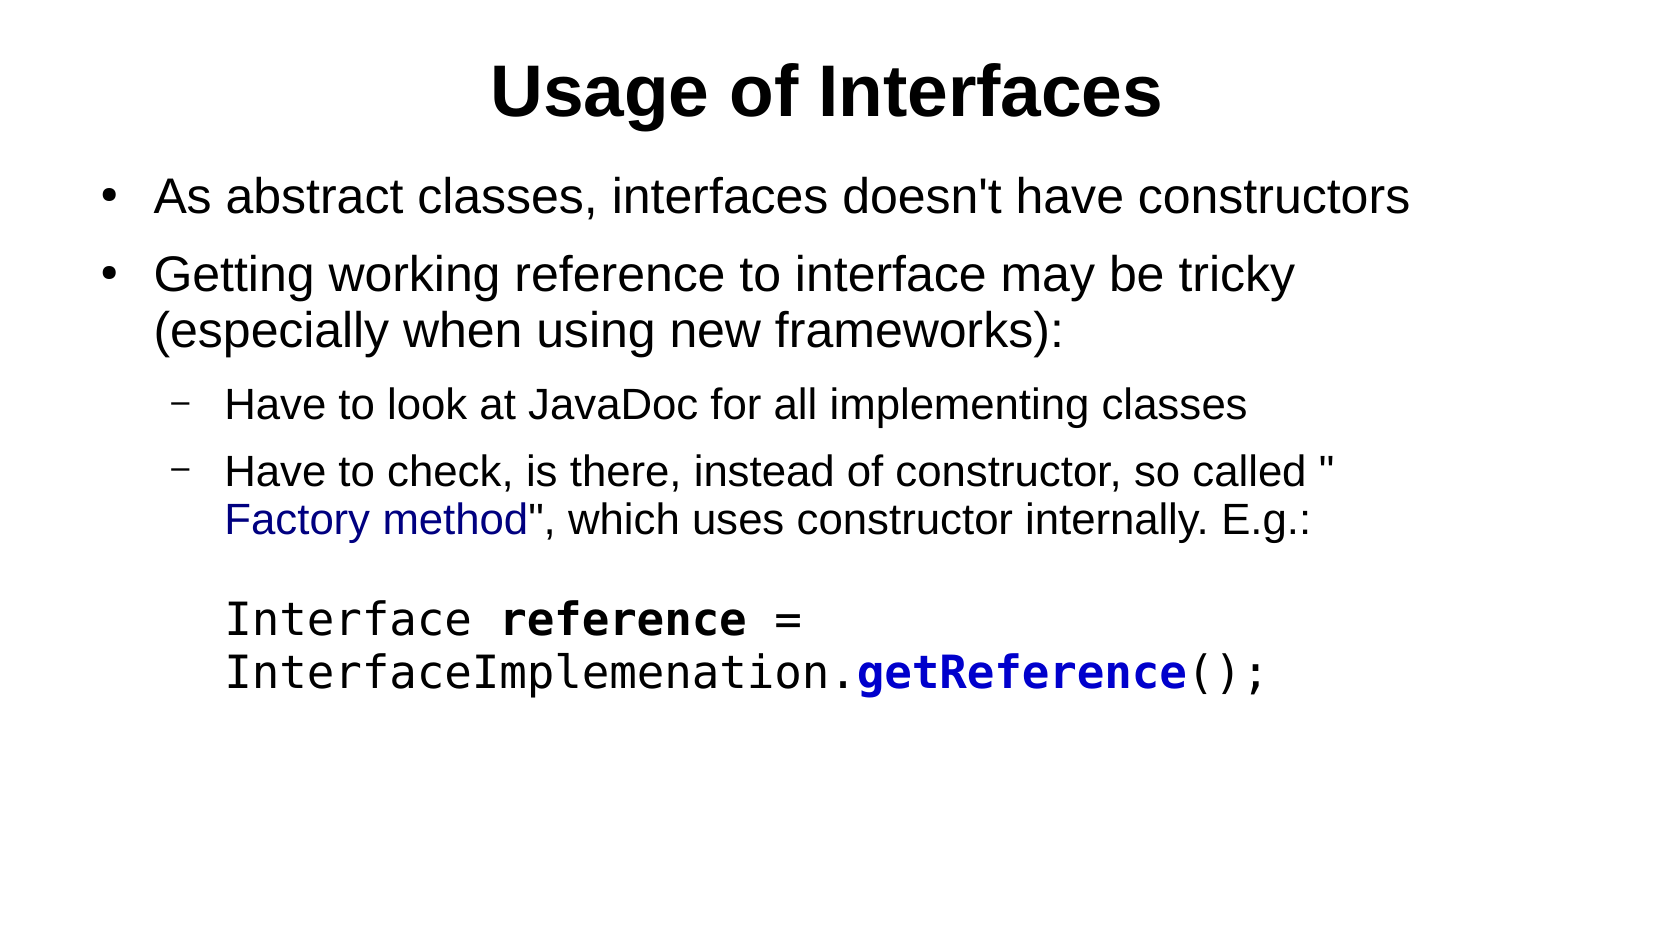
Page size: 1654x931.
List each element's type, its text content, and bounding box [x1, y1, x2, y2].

list As abstract classes, interfaces doesn't have constructors Getting working reference to interface may be tricky (especially when using new frameworks): Have to look at JavaDoc for all implementing classes Have to check, is there, instead of constructor, so called "Factory method", which uses constructor internally. E.g.: Interface reference = InterfaceImplemenation.getReference(); [82, 168, 1538, 889]
title Usage of Interfaces [82, 37, 1571, 147]
